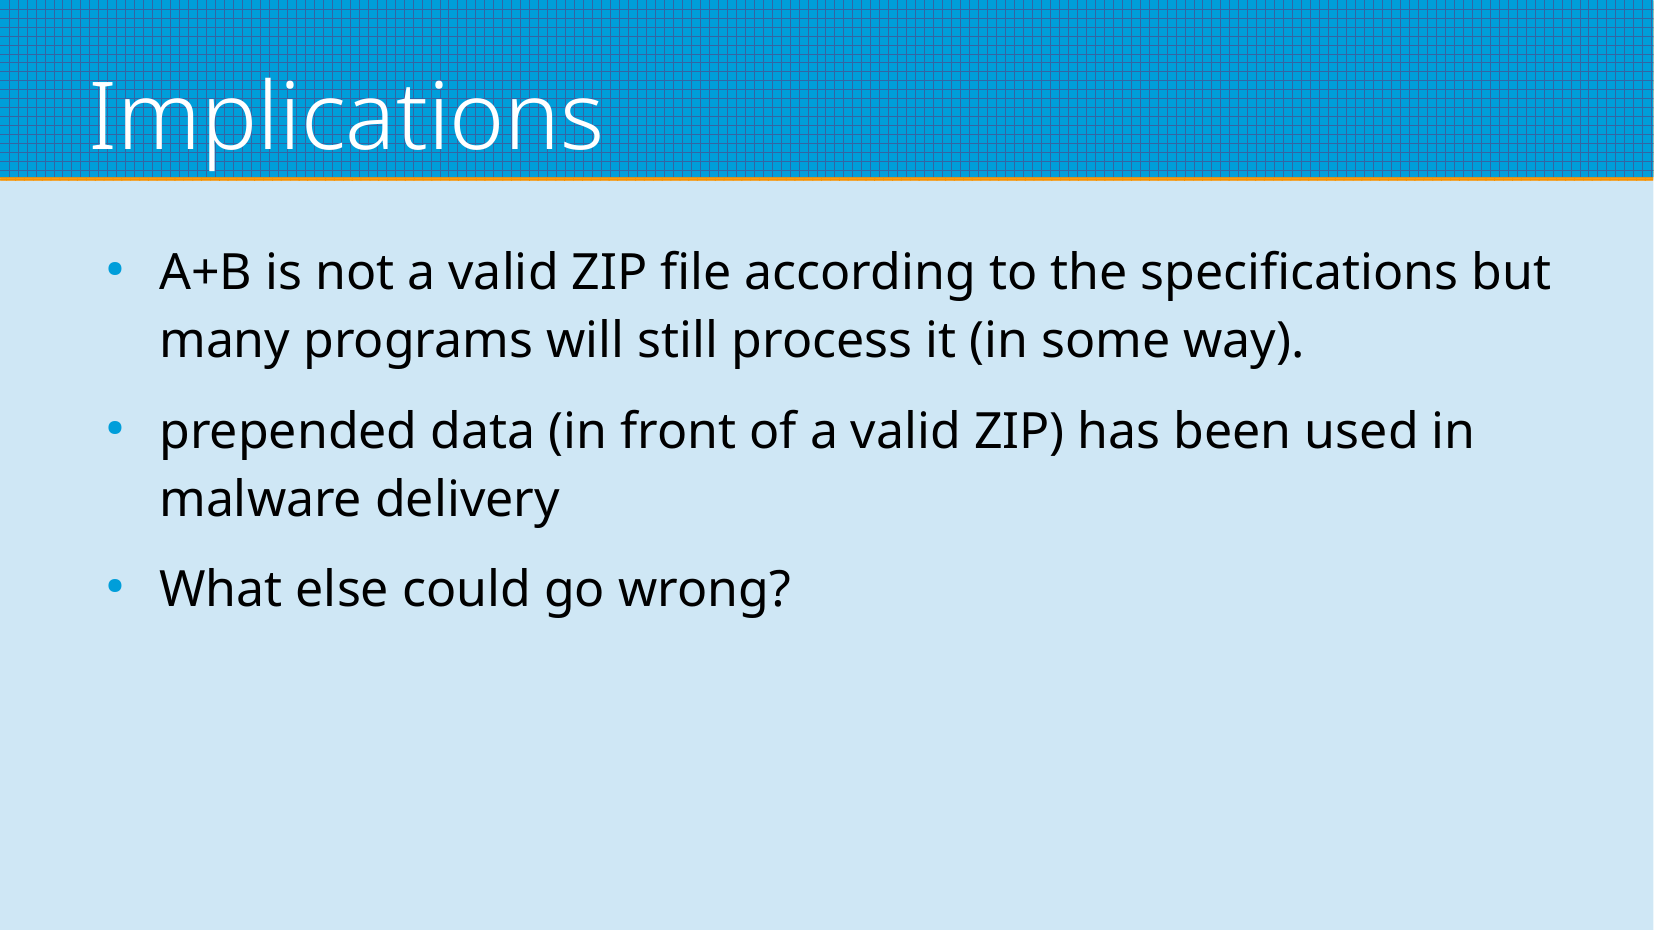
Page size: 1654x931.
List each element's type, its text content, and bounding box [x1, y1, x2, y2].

title Implications [88, 14, 1565, 178]
list A+B is not a valid ZIP file according to the specifications but many programs will still process it (in some way). prepended data (in front of a valid ZIP) has been used in malware delivery What else could go wrong? [88, 236, 1565, 813]
